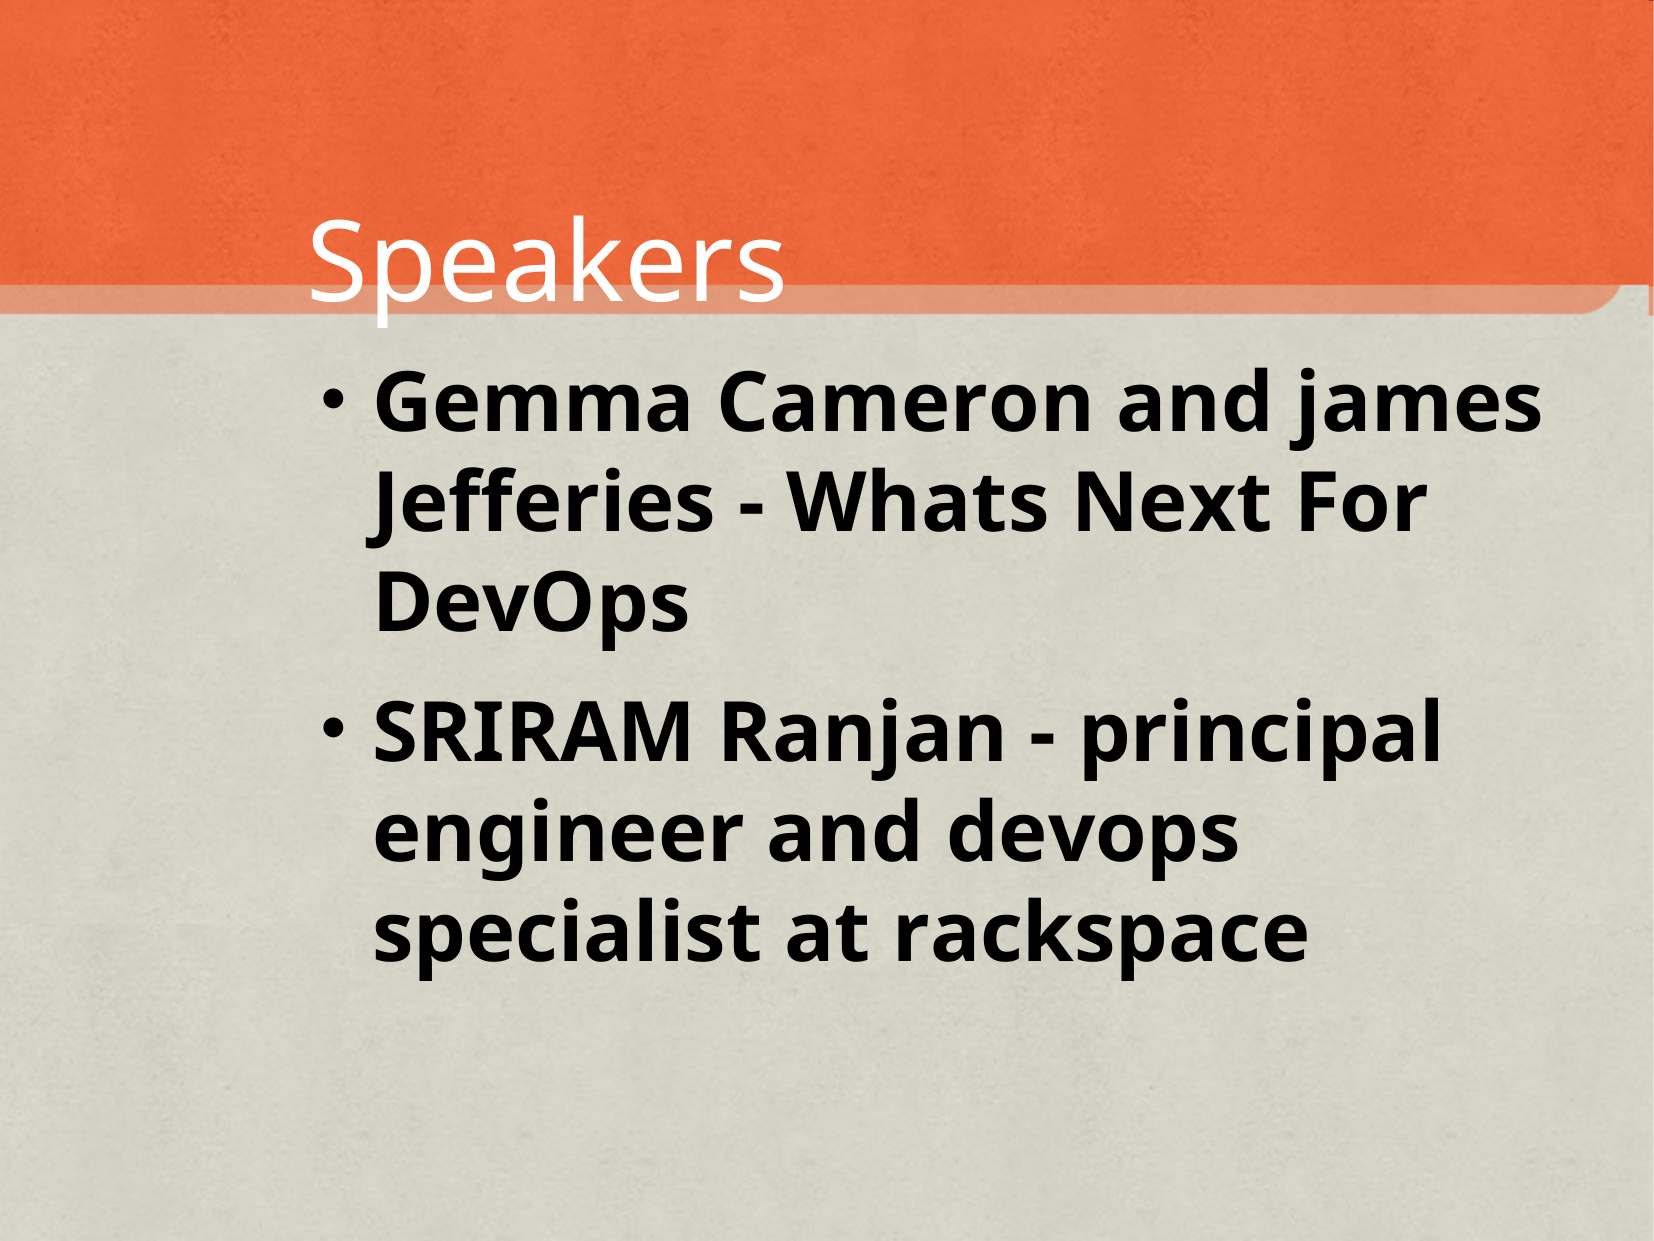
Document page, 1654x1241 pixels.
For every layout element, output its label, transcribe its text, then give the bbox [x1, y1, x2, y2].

list Gemma Cameron and james Jefferies - Whats Next For DevOps SRIRAM Ranjan - principal engineer and devops specialist at rackspace [301, 348, 1588, 1068]
title Speakers [306, 189, 1654, 317]
picture [0, 0, 1654, 1241]
